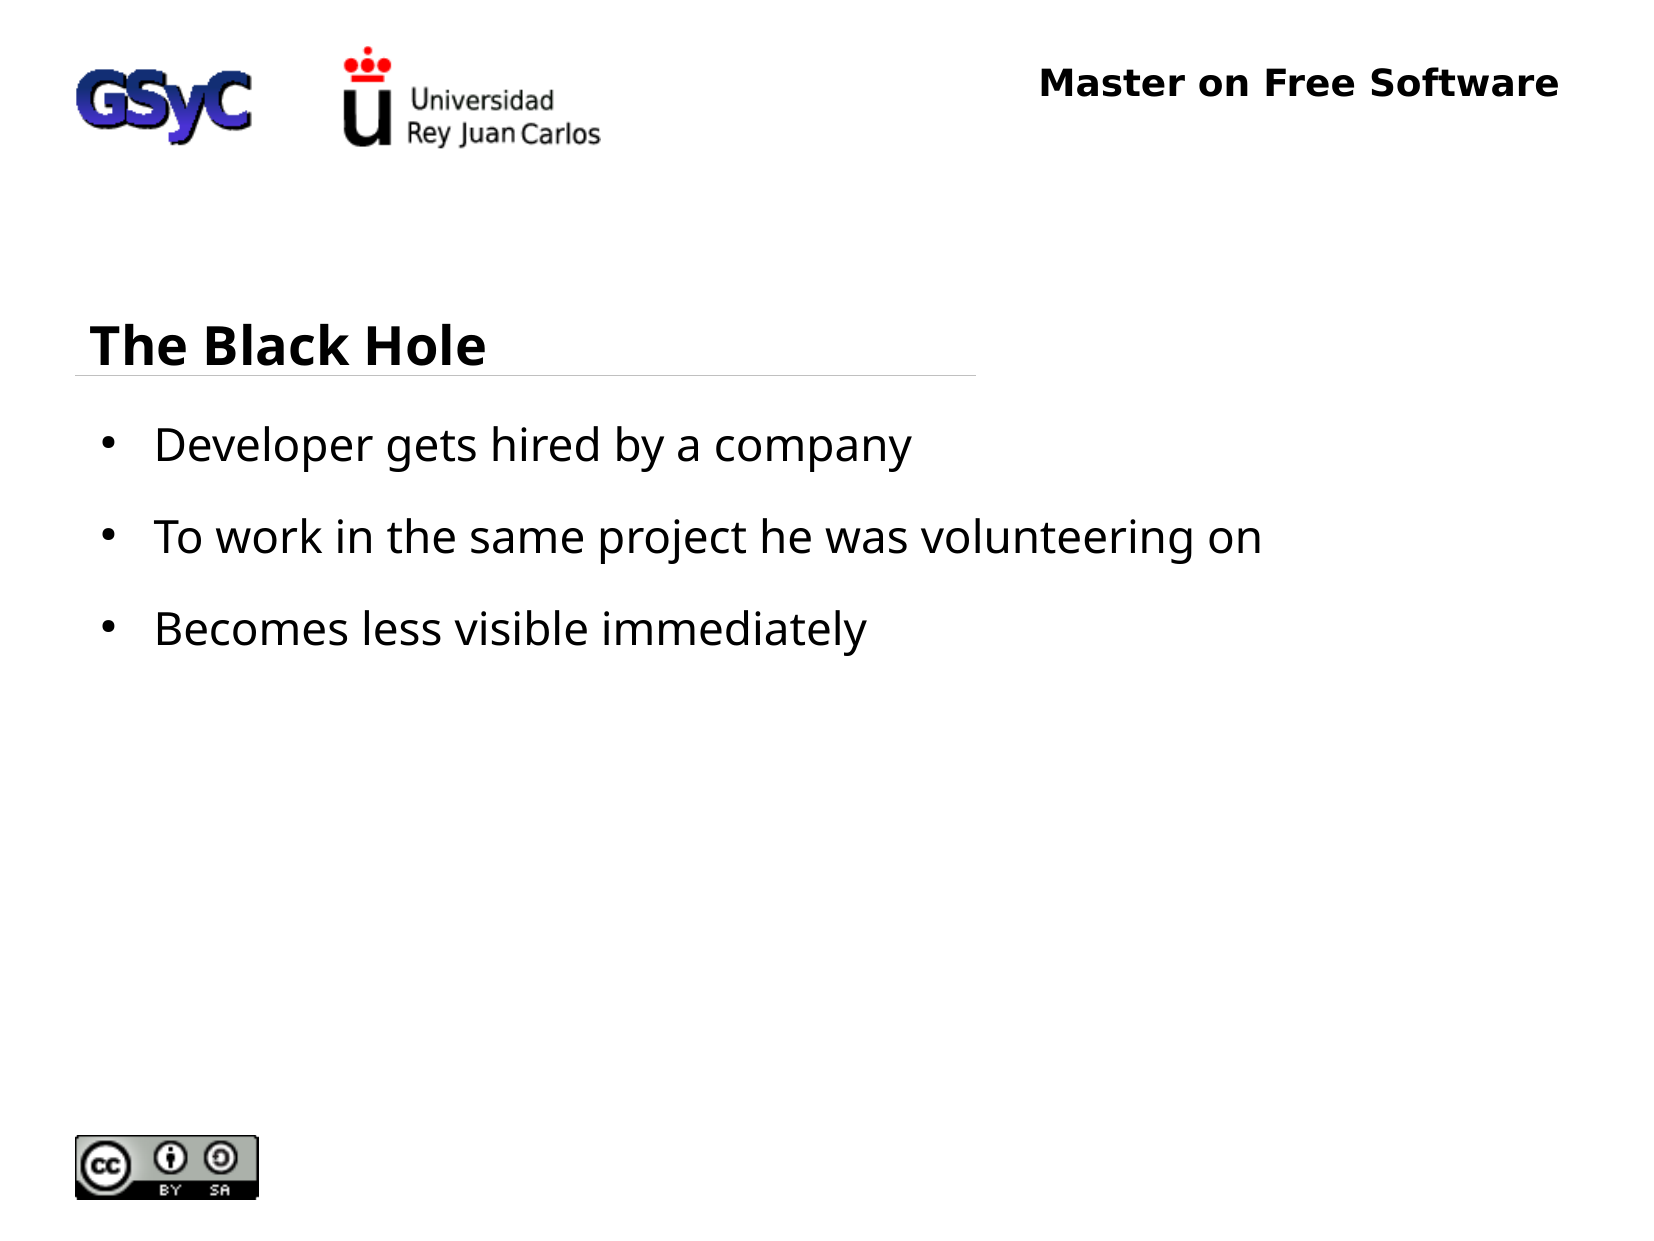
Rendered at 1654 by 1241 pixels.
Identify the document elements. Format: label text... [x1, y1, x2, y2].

text_box [75, 412, 1576, 1163]
picture [75, 1163, 259, 1200]
text_box The Black Hole [75, 300, 1538, 381]
picture [75, 46, 601, 150]
list Developer gets hired by a company To work in the same project he was volunteering on Becomes less visible immediately [82, 412, 1571, 1109]
